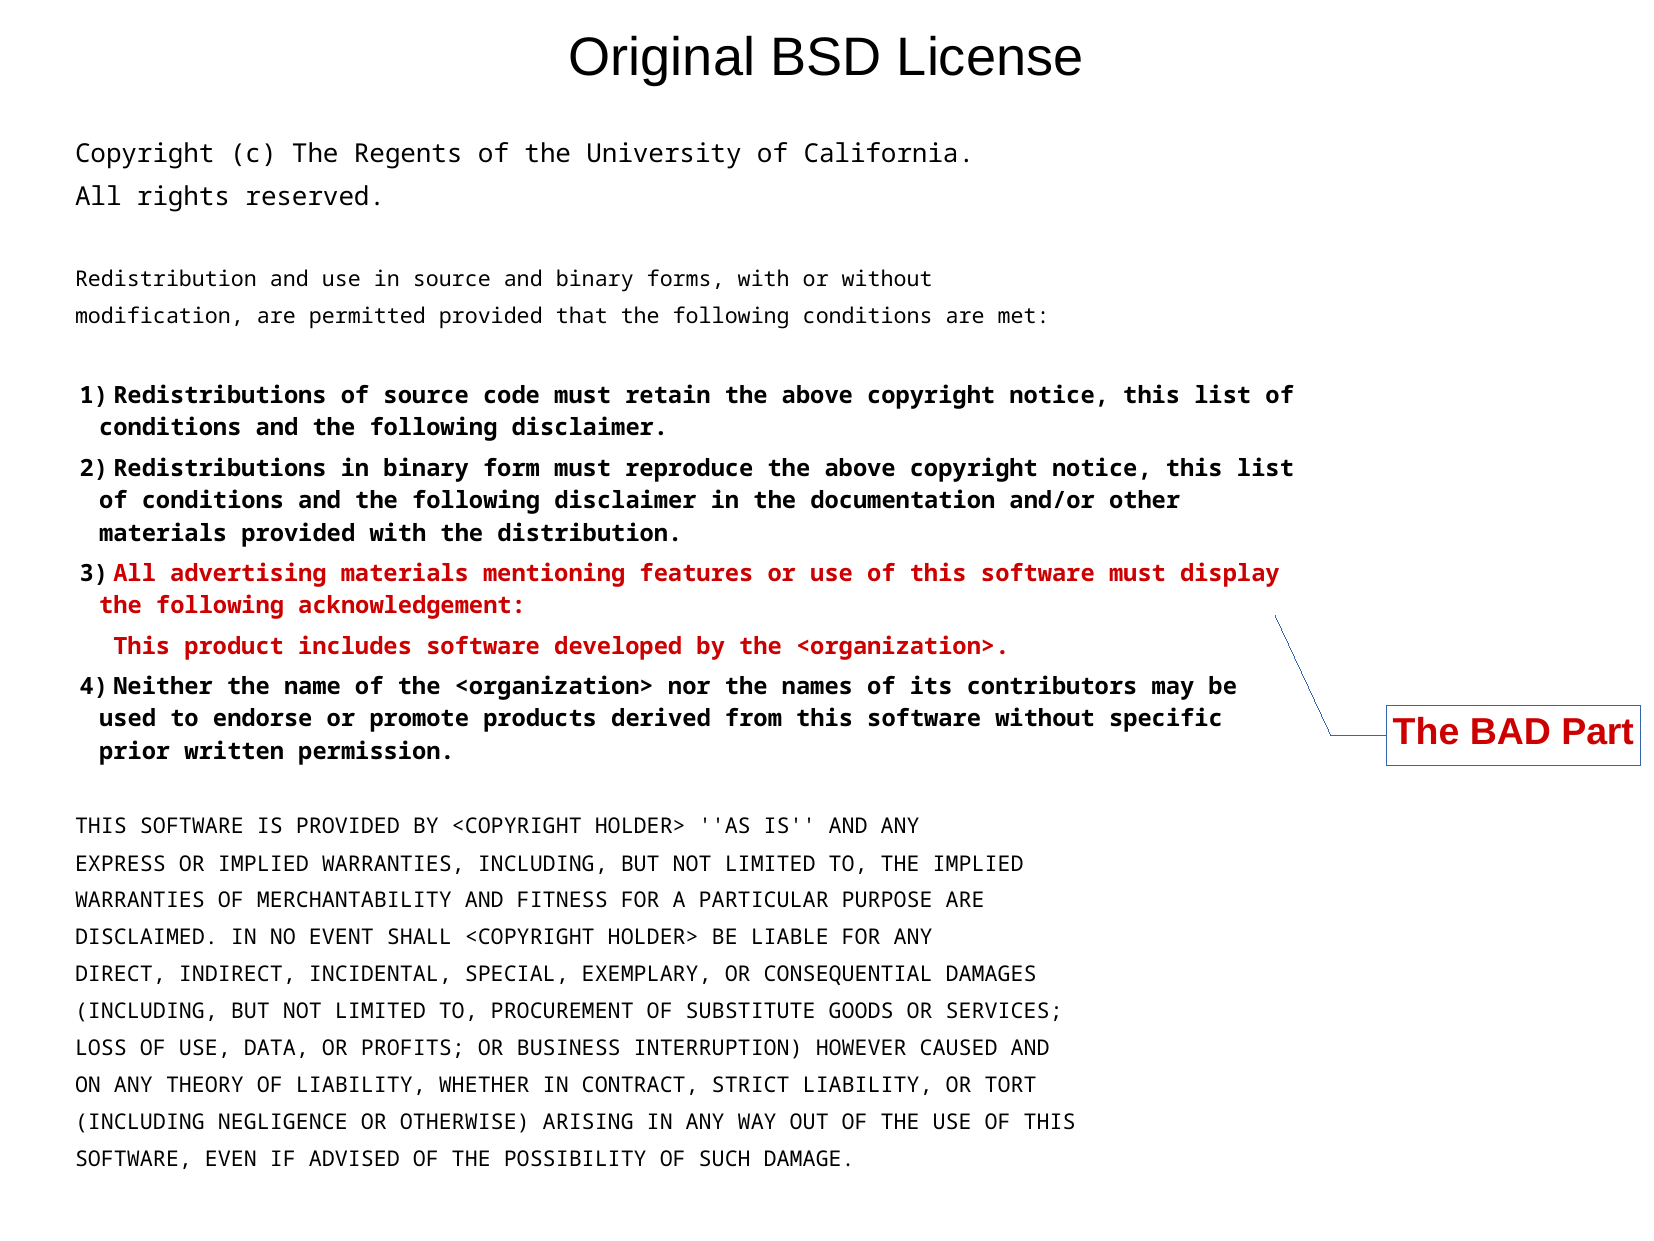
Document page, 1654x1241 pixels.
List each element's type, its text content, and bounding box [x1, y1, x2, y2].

text_box The BAD Part [1386, 705, 1641, 766]
title Original BSD License [82, 8, 1571, 106]
list Copyright (c) The Regents of the University of California. All rights reserved. Redistribution and use in source and binary forms, with or without modification, are permitted provided that the following conditions are met: Redistributions of source code must retain the above copyright notice, this list of conditions and the following disclaimer. Redistributions in binary form must reproduce the above copyright notice, this list of conditions and the following disclaimer in the documentation and/or other materials provided with the distribution. All advertising materials mentioning features or use of this software must display the following acknowledgement: This product includes software developed by the <organization>. Neither the name of the <organization> nor the names of its contributors may be used to endorse or promote products derived from this software without specific prior written permission. THIS SOFTWARE IS PROVIDED BY <COPYRIGHT HOLDER> ''AS IS'' AND ANY EXPRESS OR IMPLIED WARRANTIES, INCLUDING, BUT NOT LIMITED TO, THE IMPLIED WARRANTIES OF MERCHANTABILITY AND FITNESS FOR A PARTICULAR PURPOSE ARE DISCLAIMED. IN NO EVENT SHALL <COPYRIGHT HOLDER> BE LIABLE FOR ANY DIRECT, INDIRECT, INCIDENTAL, SPECIAL, EXEMPLARY, OR CONSEQUENTIAL DAMAGES (INCLUDING, BUT NOT LIMITED TO, PROCUREMENT OF SUBSTITUTE GOODS OR SERVICES; LOSS OF USE, DATA, OR PROFITS; OR BUSINESS INTERRUPTION) HOWEVER CAUSED AND ON ANY THEORY OF LIABILITY, WHETHER IN CONTRACT, STRICT LIABILITY, OR TORT (INCLUDING NEGLIGENCE OR OTHERWISE) ARISING IN ANY WAY OUT OF THE USE OF THIS SOFTWARE, EVEN IF ADVISED OF THE POSSIBILITY OF SUCH DAMAGE. [75, 135, 1306, 1201]
